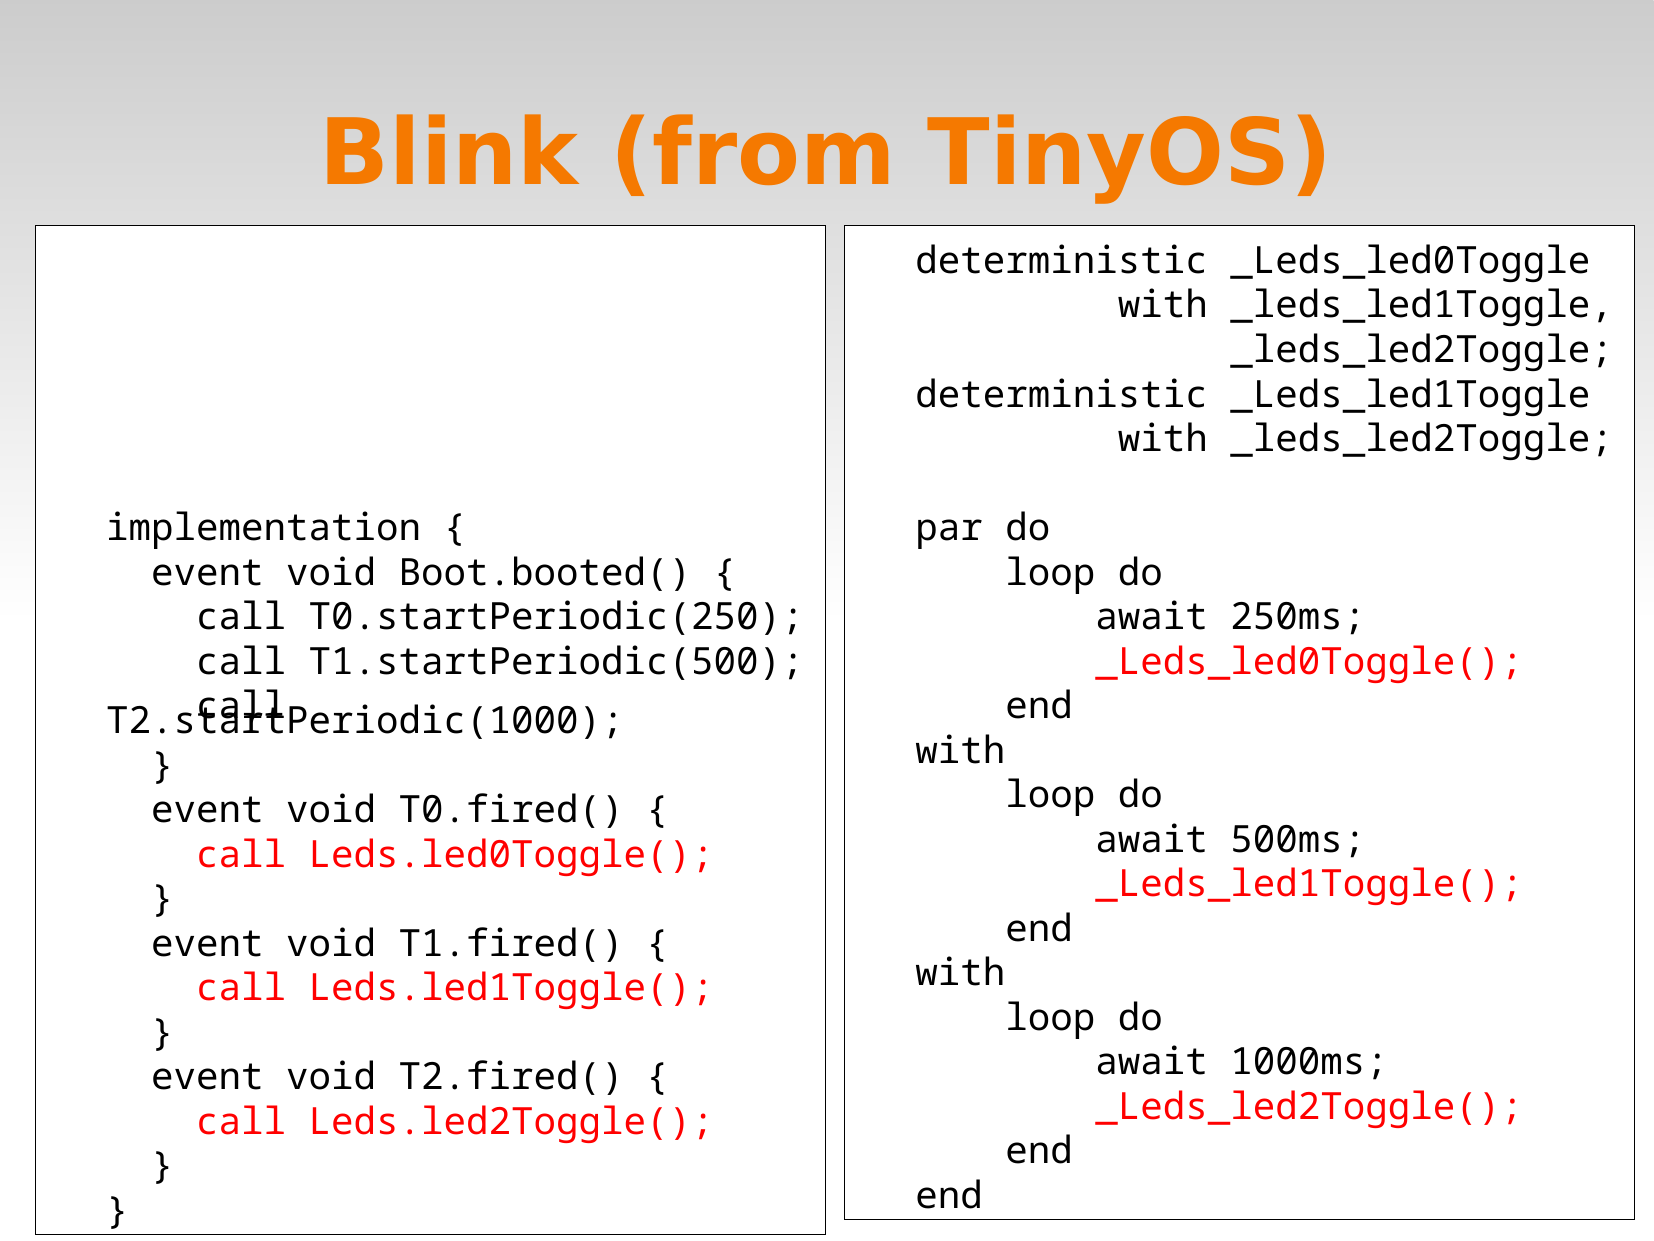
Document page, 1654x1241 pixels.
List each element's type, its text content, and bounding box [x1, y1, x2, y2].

list implementation { event void Boot.booted() { call T0.startPeriodic(250); call T1.startPeriodic(500); call T2.startPeriodic(1000); } event void T0.fired() { call Leds.led0Toggle(); } event void T1.fired() { call Leds.led1Toggle(); } event void T2.fired() { call Leds.led2Toggle(); } } [35, 225, 826, 1235]
list deterministic _Leds_led0Toggle with _leds_led1Toggle, _leds_led2Toggle; deterministic _Leds_led1Toggle with _leds_led2Toggle; par do loop do await 250ms; _Leds_led0Toggle(); end with loop do await 500ms; _Leds_led1Toggle(); end with loop do await 1000ms; _Leds_led2Toggle(); end end [844, 225, 1635, 1220]
title Blink (from TinyOS) [82, 49, 1571, 257]
